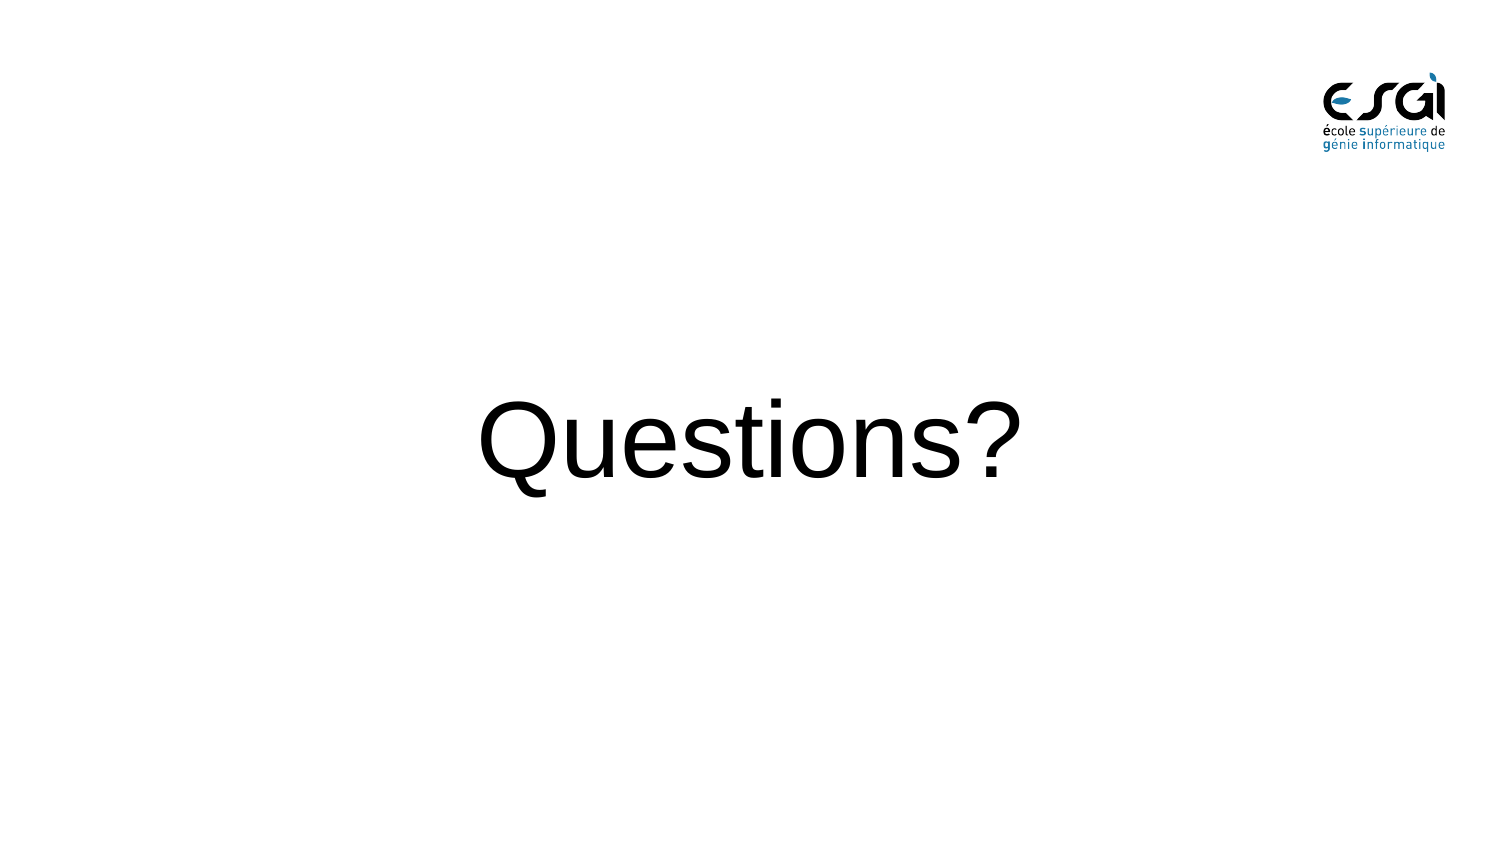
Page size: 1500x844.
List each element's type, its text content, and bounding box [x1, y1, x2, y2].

title Questions? [51, 177, 1449, 514]
picture [1319, 67, 1449, 157]
